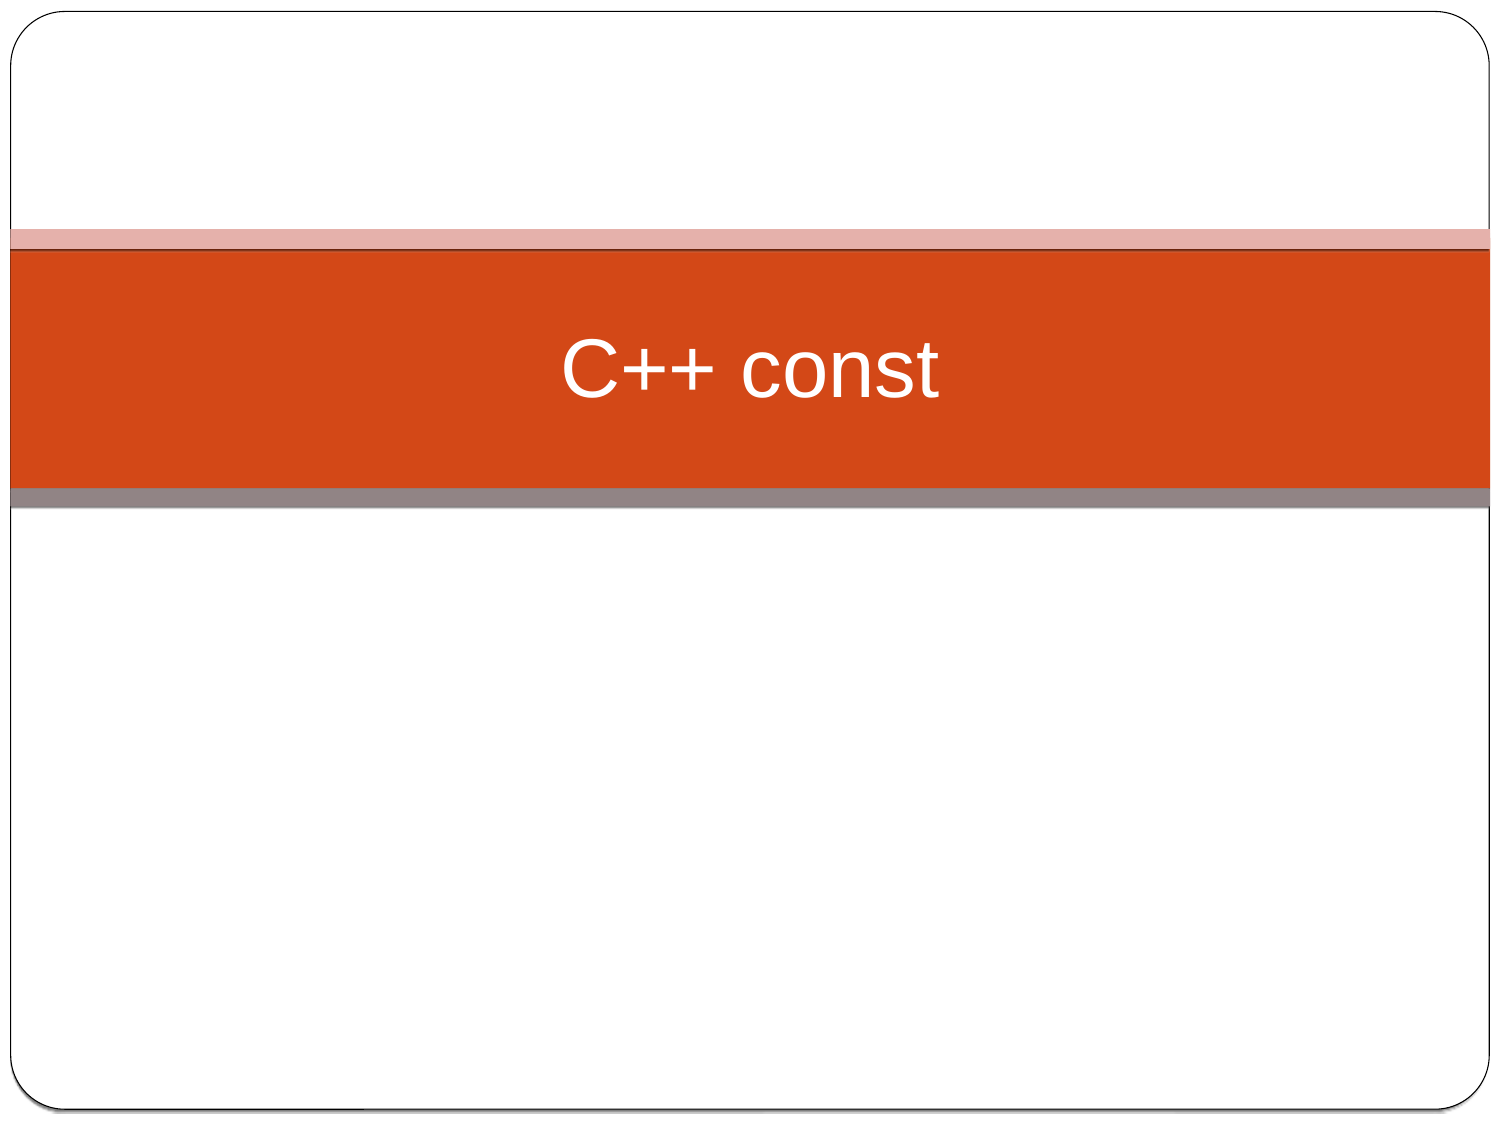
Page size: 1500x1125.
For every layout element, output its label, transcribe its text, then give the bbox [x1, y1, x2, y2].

title C++ const [75, 247, 1425, 489]
